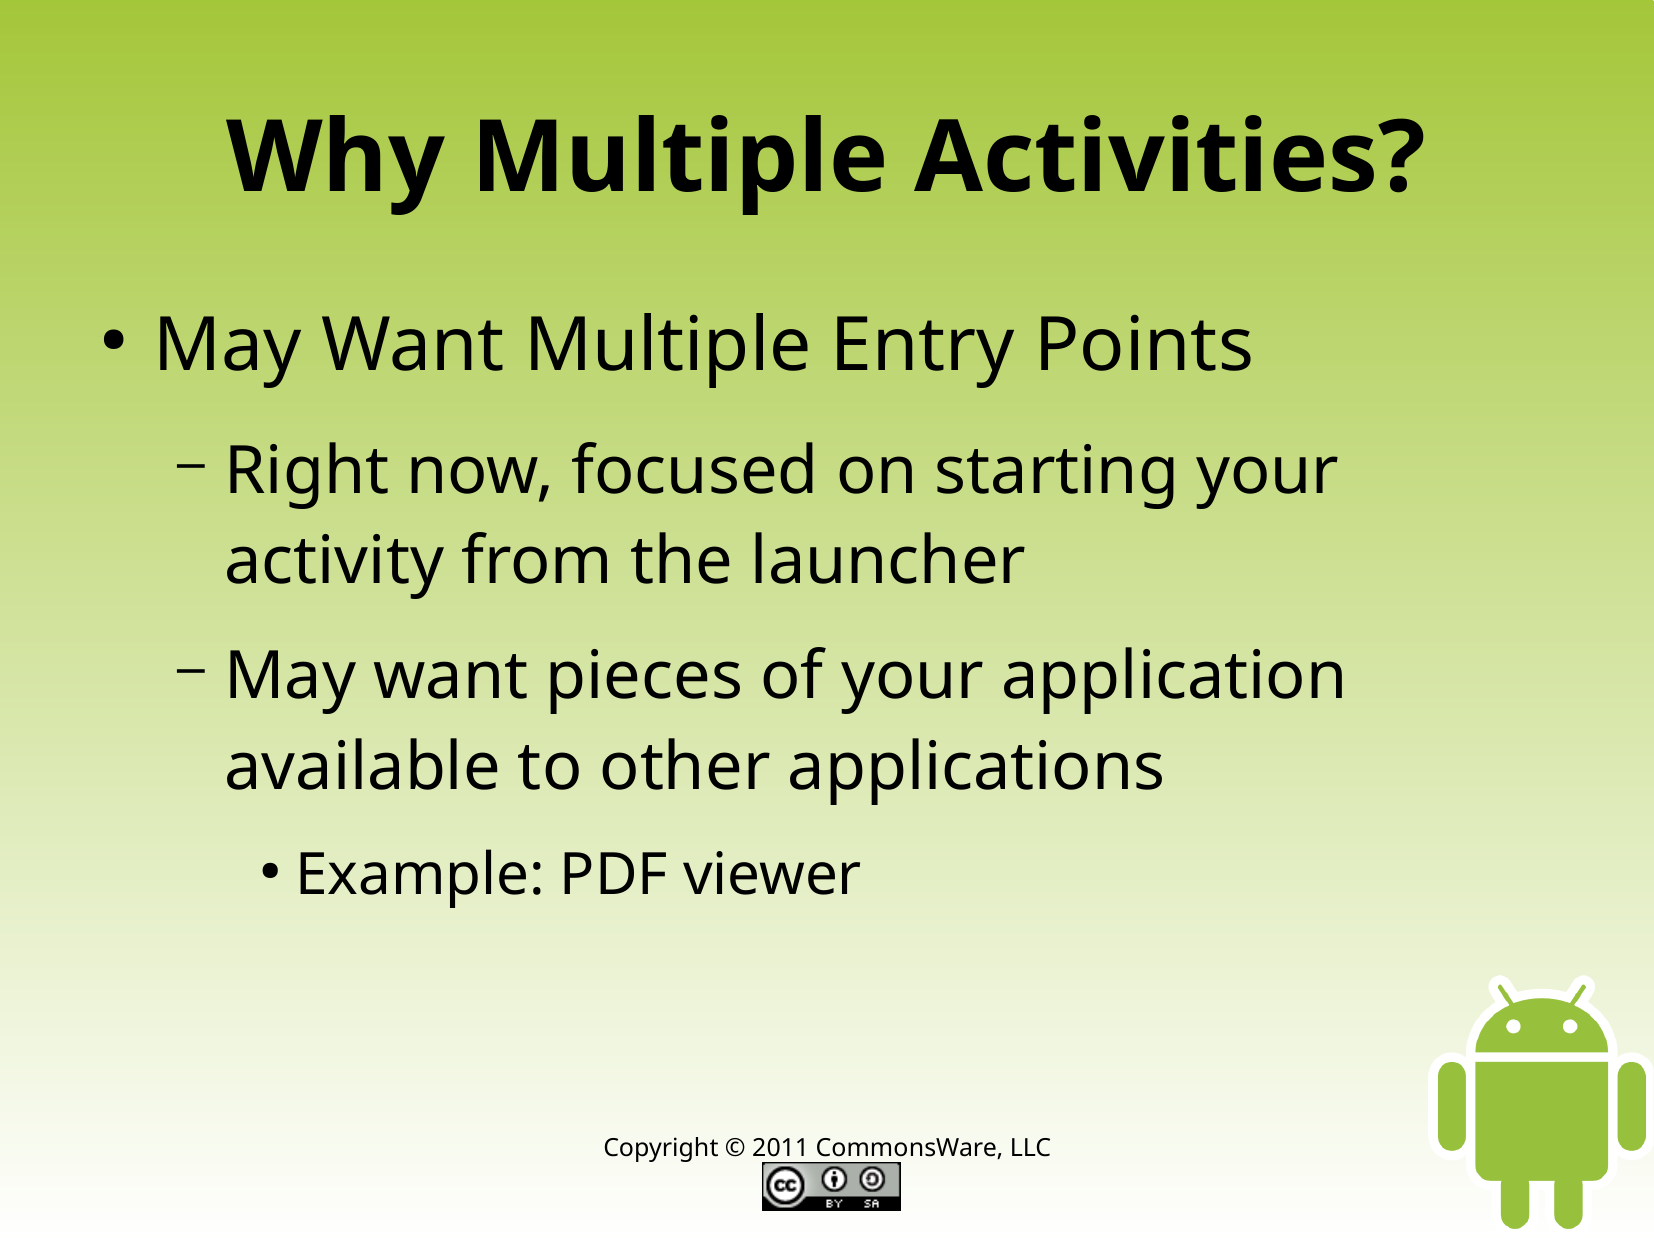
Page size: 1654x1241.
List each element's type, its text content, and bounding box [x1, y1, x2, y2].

picture [762, 1162, 901, 1211]
picture [1428, 975, 1654, 1238]
list May Want Multiple Entry Points Right now, focused on starting your activity from the launcher May want pieces of your application available to other applications Example: PDF viewer [82, 290, 1571, 1109]
title Why Multiple Activities? [82, 49, 1571, 257]
